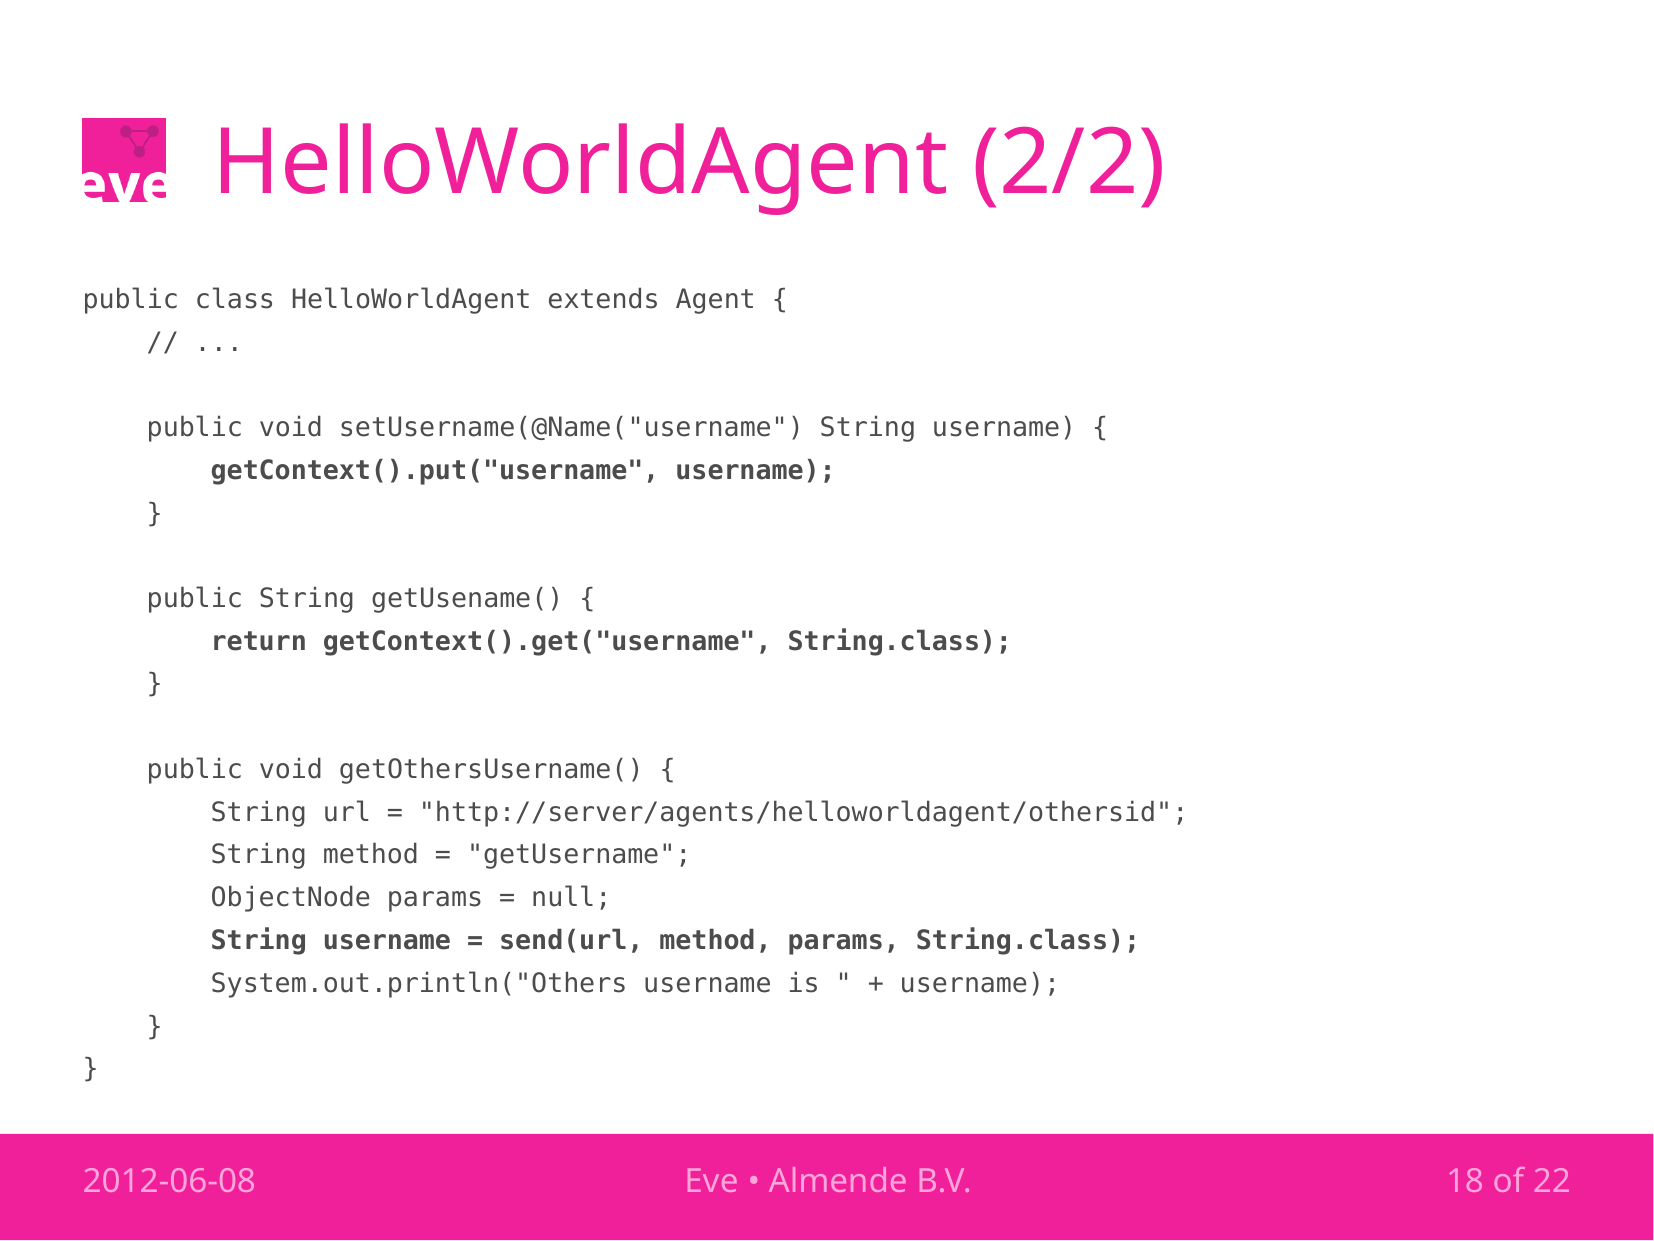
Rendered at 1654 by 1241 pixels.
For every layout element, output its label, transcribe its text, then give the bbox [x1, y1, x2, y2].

list public class HelloWorldAgent extends Agent { // ... public void setUsername(@Name("username") String username) { getContext().put("username", username); } public String getUsename() { return getContext().get("username", String.class); } public void getOthersUsername() { String url = "http://server/agents/helloworldagent/othersid"; String method = "getUsername"; ObjectNode params = null; String username = send(url, method, params, String.class); System.out.println("Others username is " + username); } } [82, 283, 1571, 1102]
title HelloWorldAgent (2/2) [212, 102, 1571, 215]
picture [82, 118, 166, 202]
